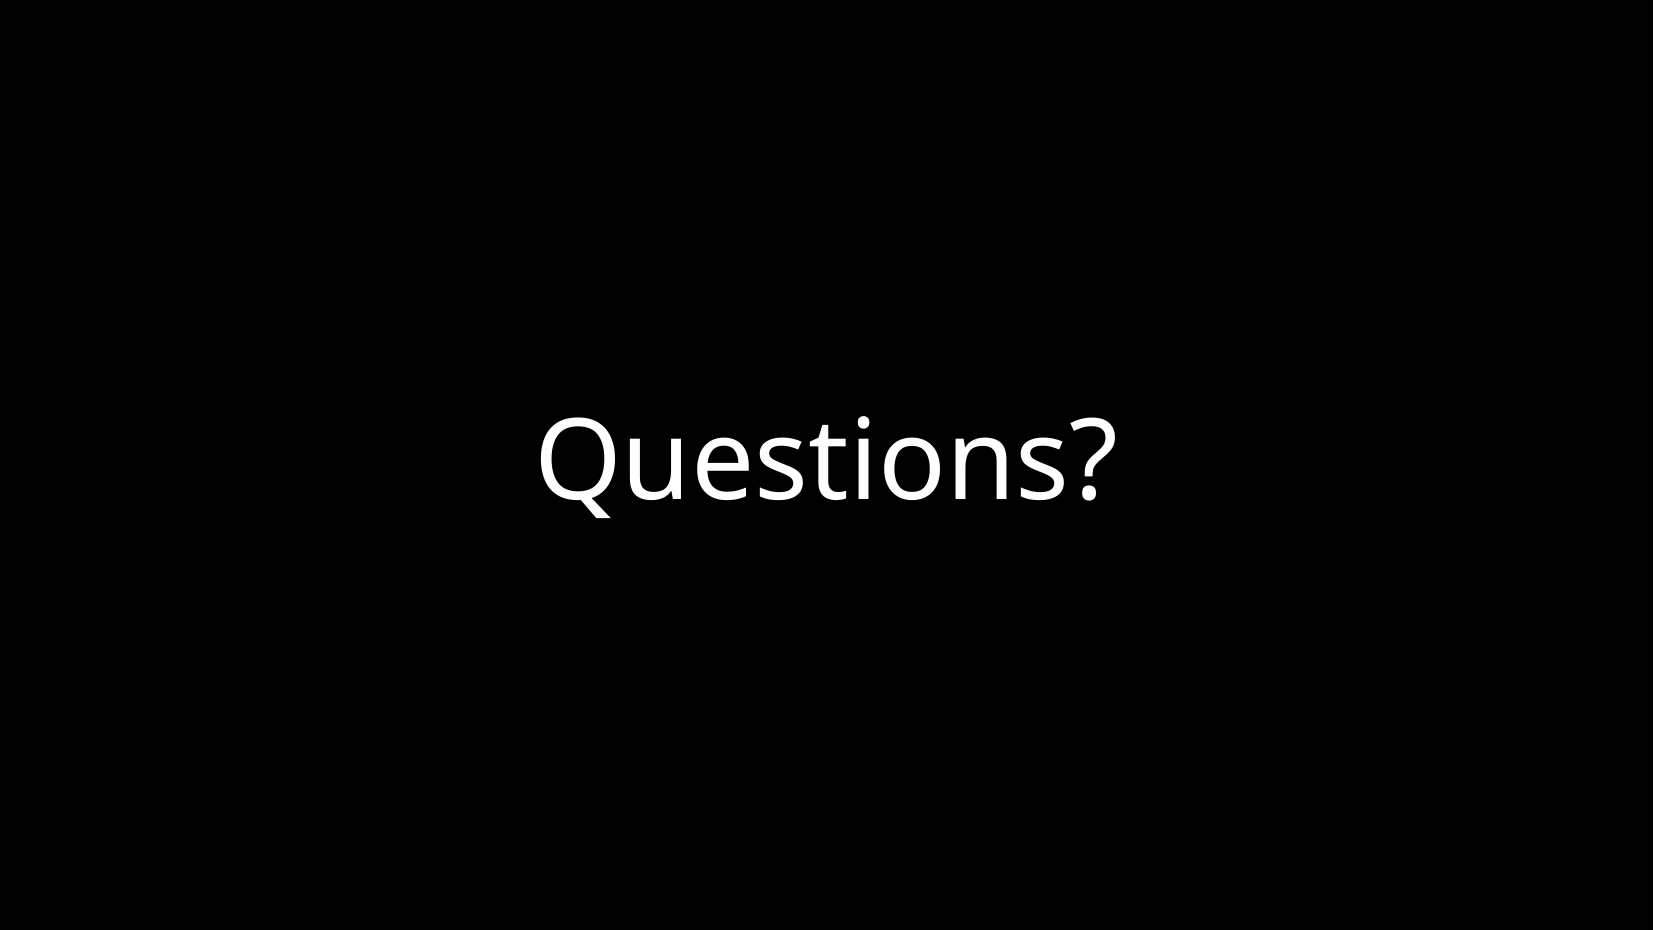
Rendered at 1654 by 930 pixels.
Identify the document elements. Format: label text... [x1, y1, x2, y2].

subtitle Questions? [82, 112, 1571, 799]
